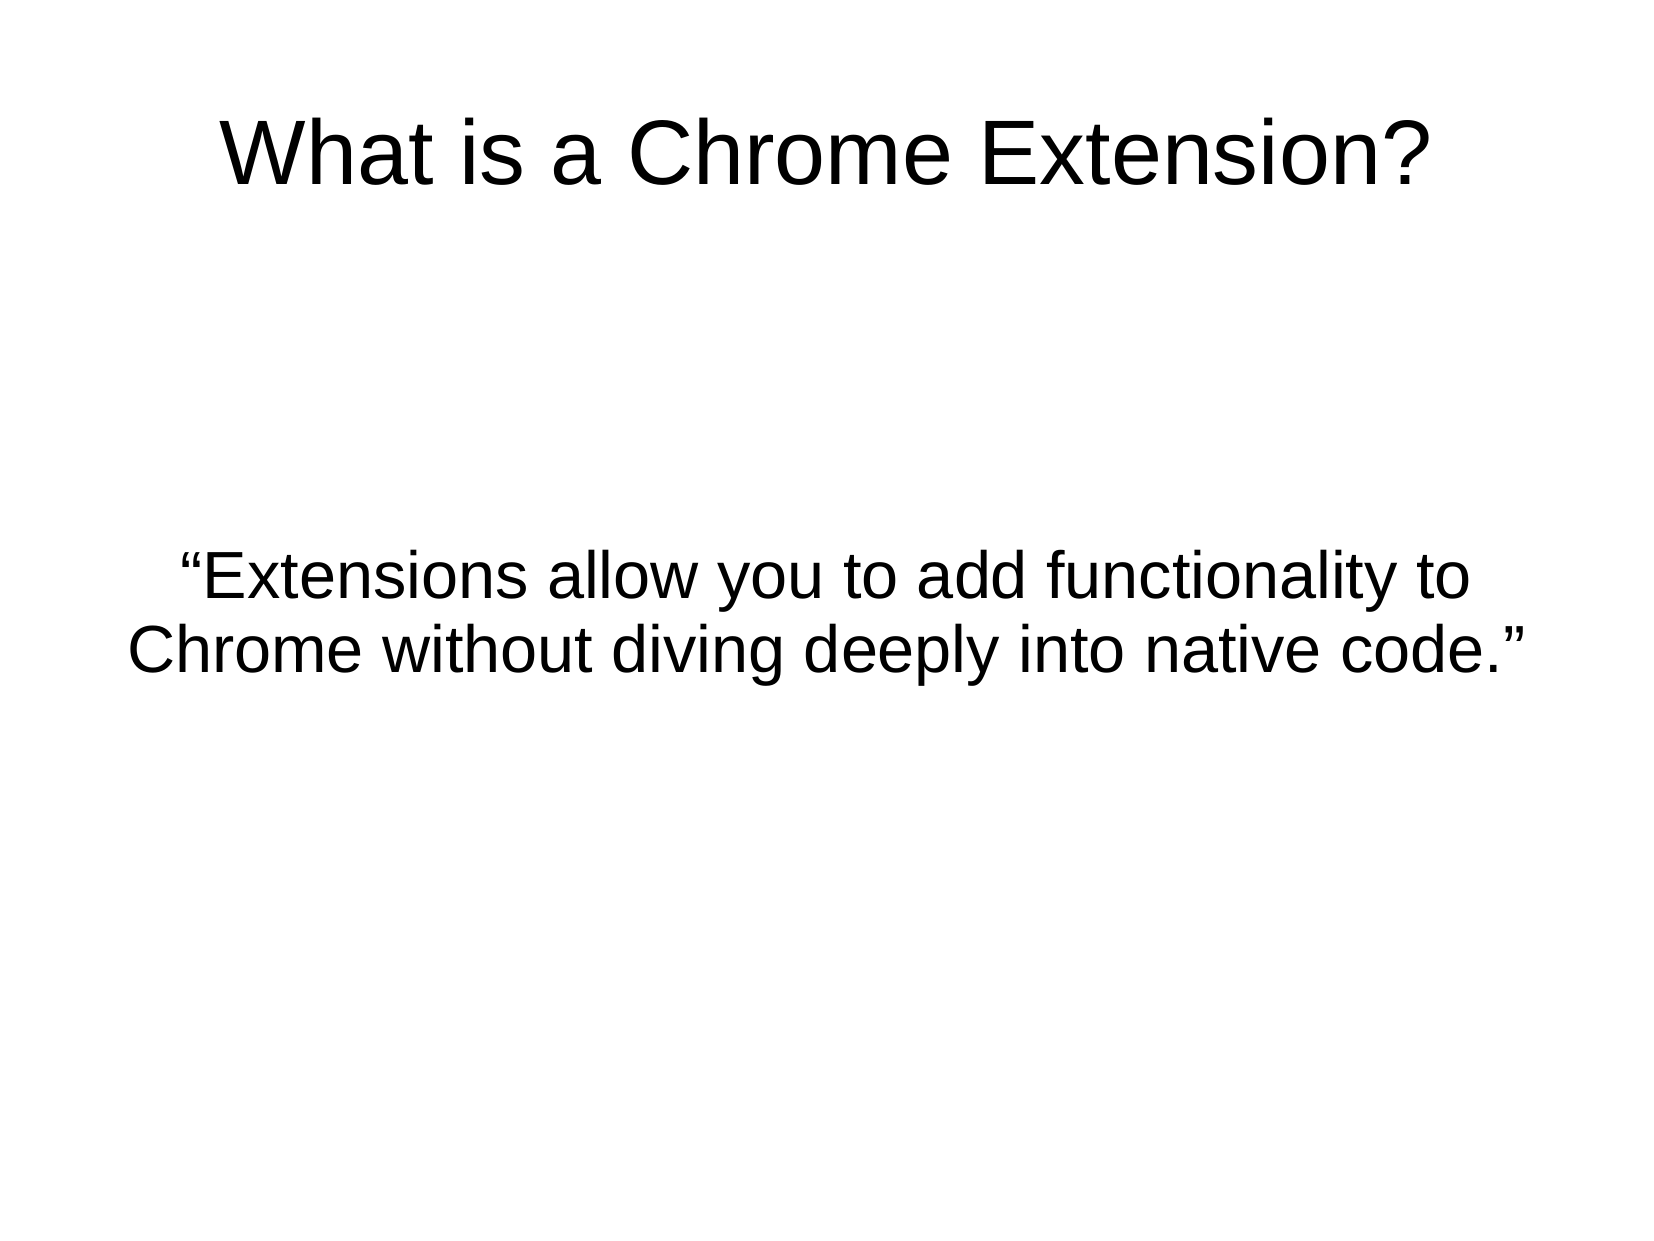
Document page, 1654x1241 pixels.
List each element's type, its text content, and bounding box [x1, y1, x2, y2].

subtitle “Extensions allow you to add functionality to Chrome without diving deeply into native code.” [82, 290, 1571, 1010]
title What is a Chrome Extension? [82, 49, 1571, 257]
